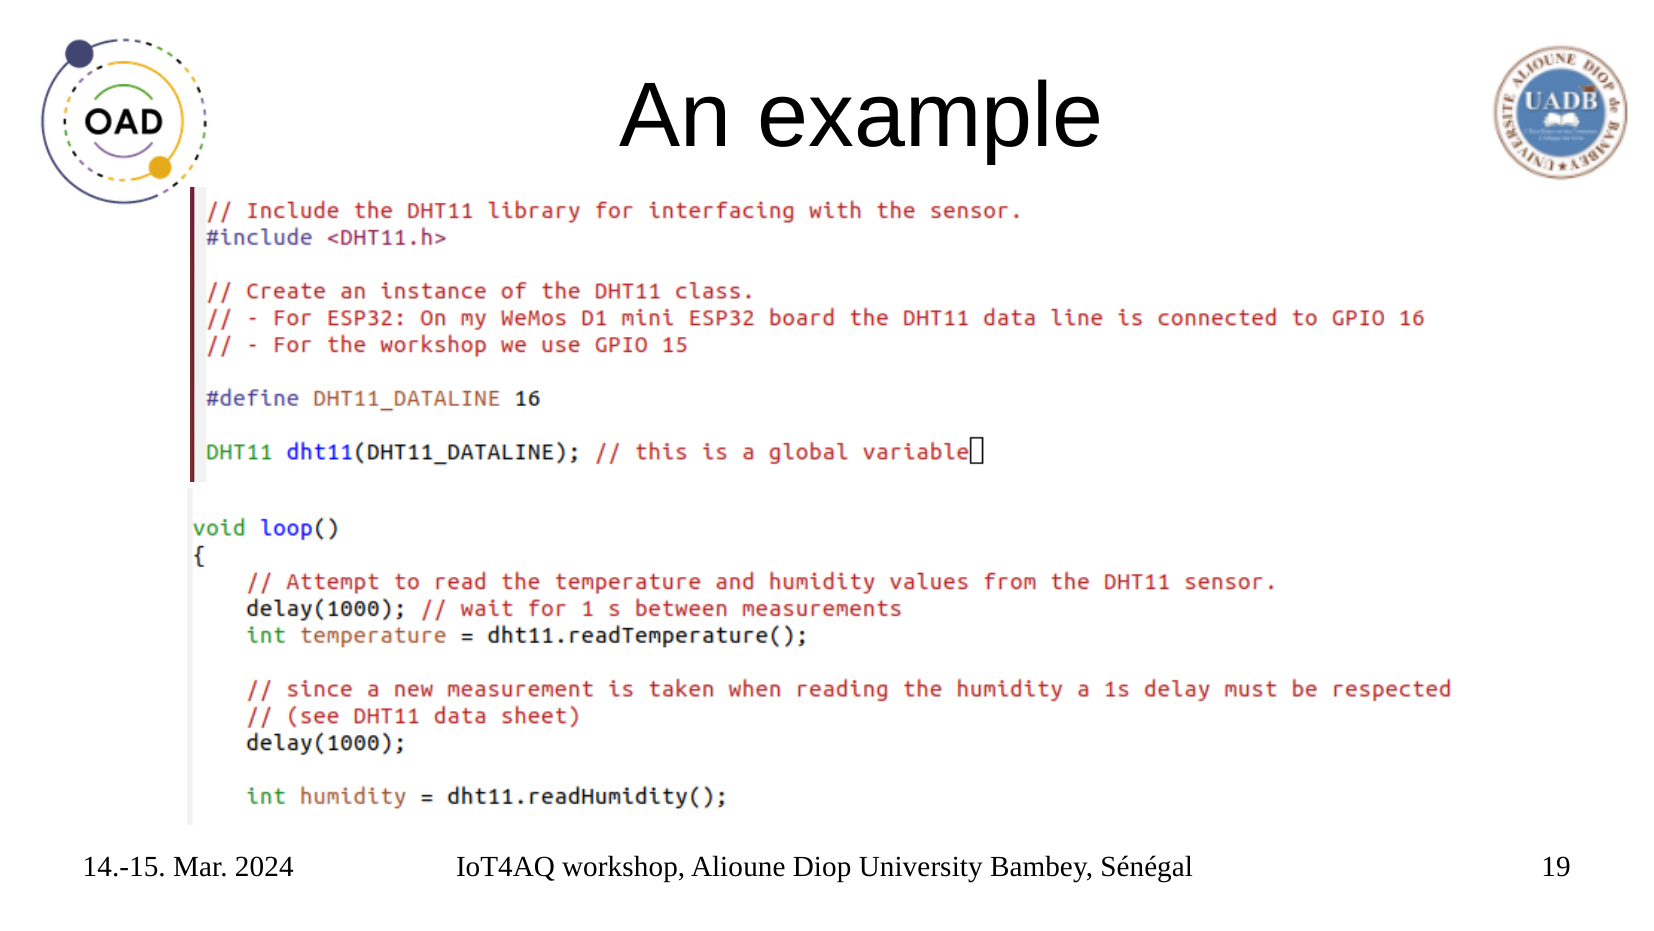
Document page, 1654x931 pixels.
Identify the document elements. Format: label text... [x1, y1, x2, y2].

picture [0, 24, 1463, 483]
picture [187, 488, 1463, 826]
picture [1482, 37, 1641, 188]
title An example [278, 37, 1446, 187]
